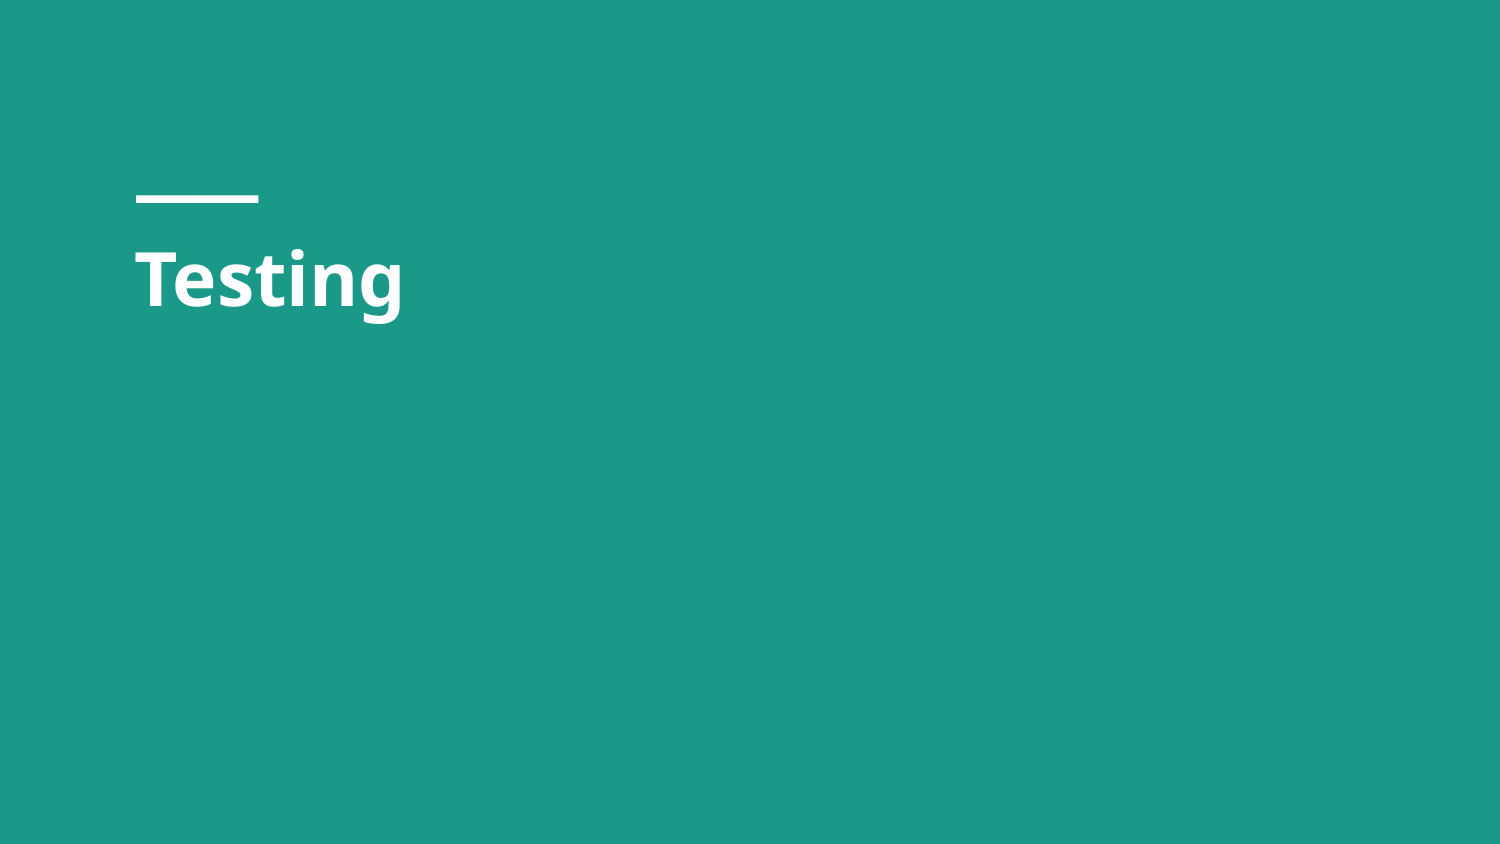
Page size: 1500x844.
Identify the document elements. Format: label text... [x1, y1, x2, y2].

title Testing [119, 216, 1381, 466]
